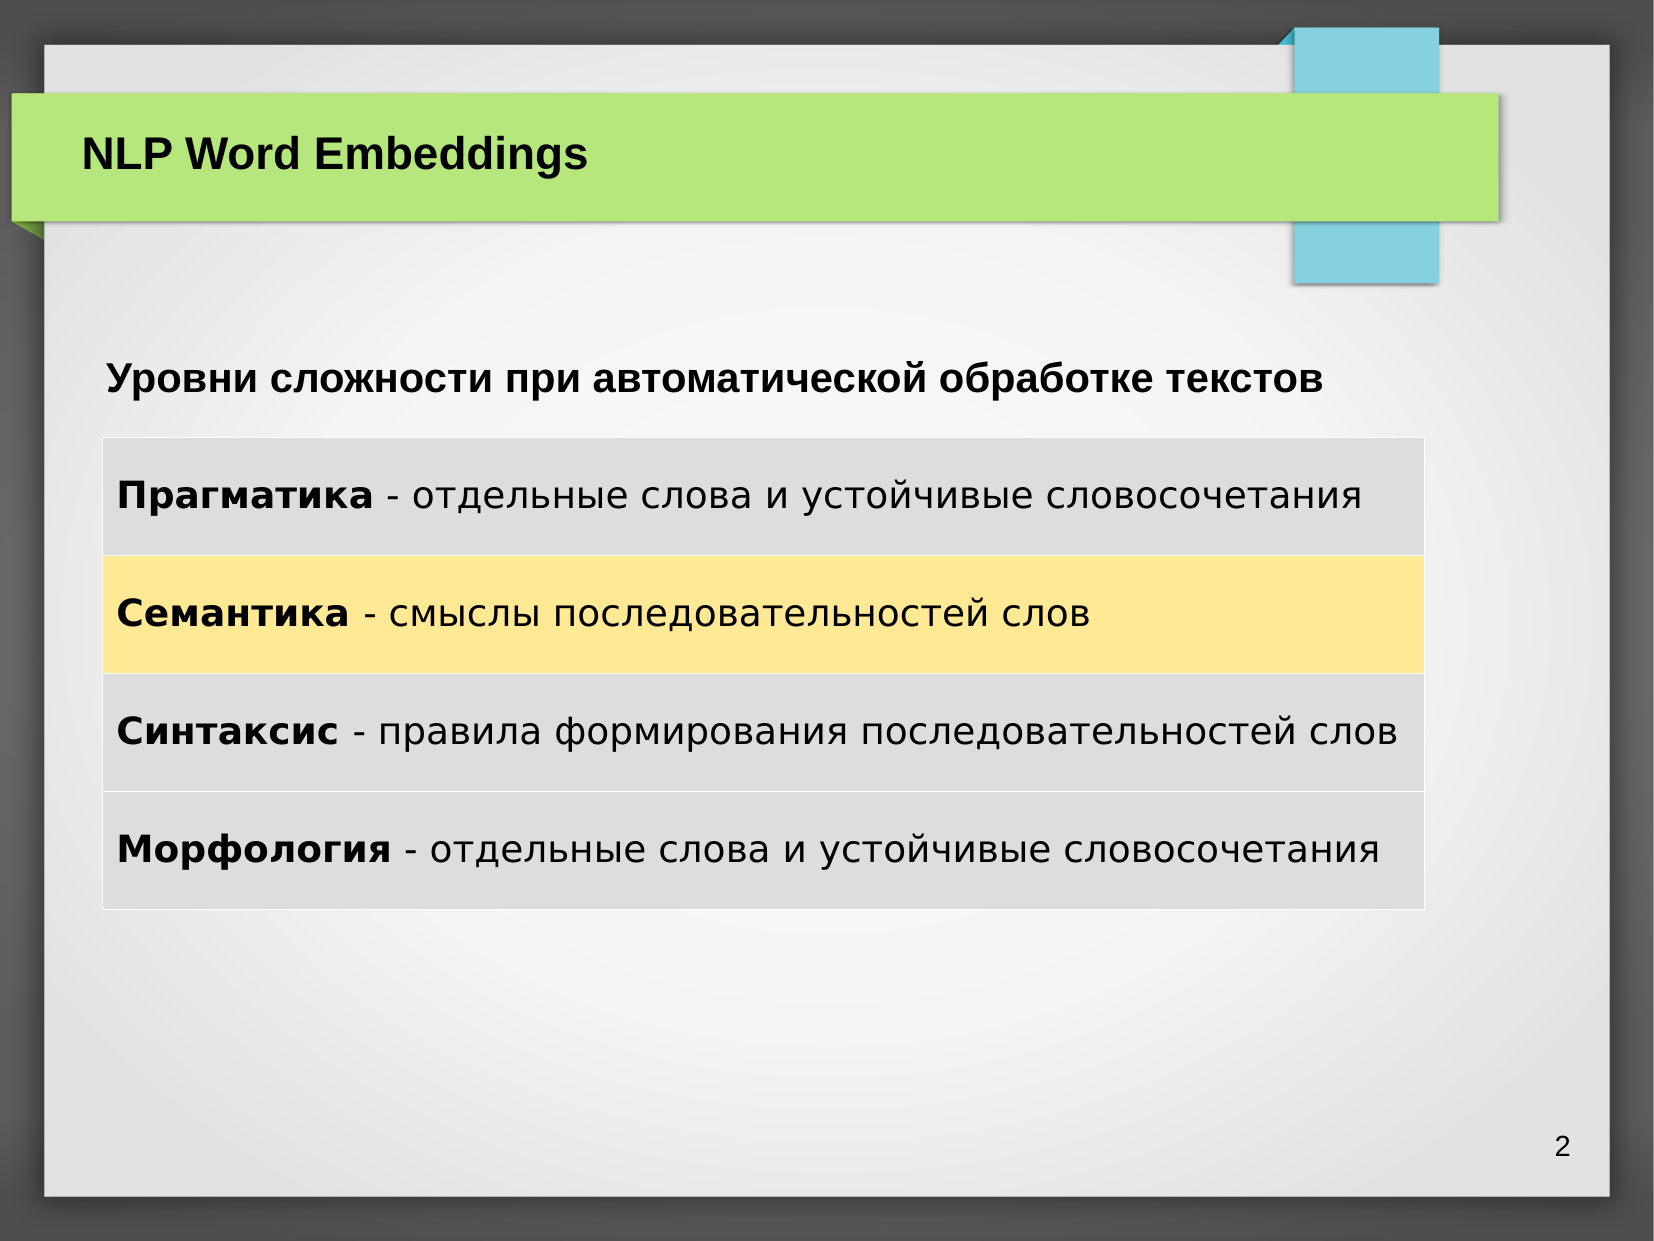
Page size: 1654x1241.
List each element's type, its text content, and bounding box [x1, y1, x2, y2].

picture [0, 0, 1654, 1241]
title NLP Word Embeddings [81, 114, 1405, 194]
table_cell Синтаксис - правила формирования последовательностей слов [103, 674, 1424, 791]
text_box Уровни сложности при автоматической обработке текстов [106, 354, 1560, 401]
table_header Прагматика - отдельные слова и устойчивые словосочетания [103, 438, 1424, 555]
table_cell Морфология - отдельные слова и устойчивые словосочетания [103, 792, 1424, 909]
table_cell Семантика - смыслы последовательностей слов [103, 556, 1424, 673]
